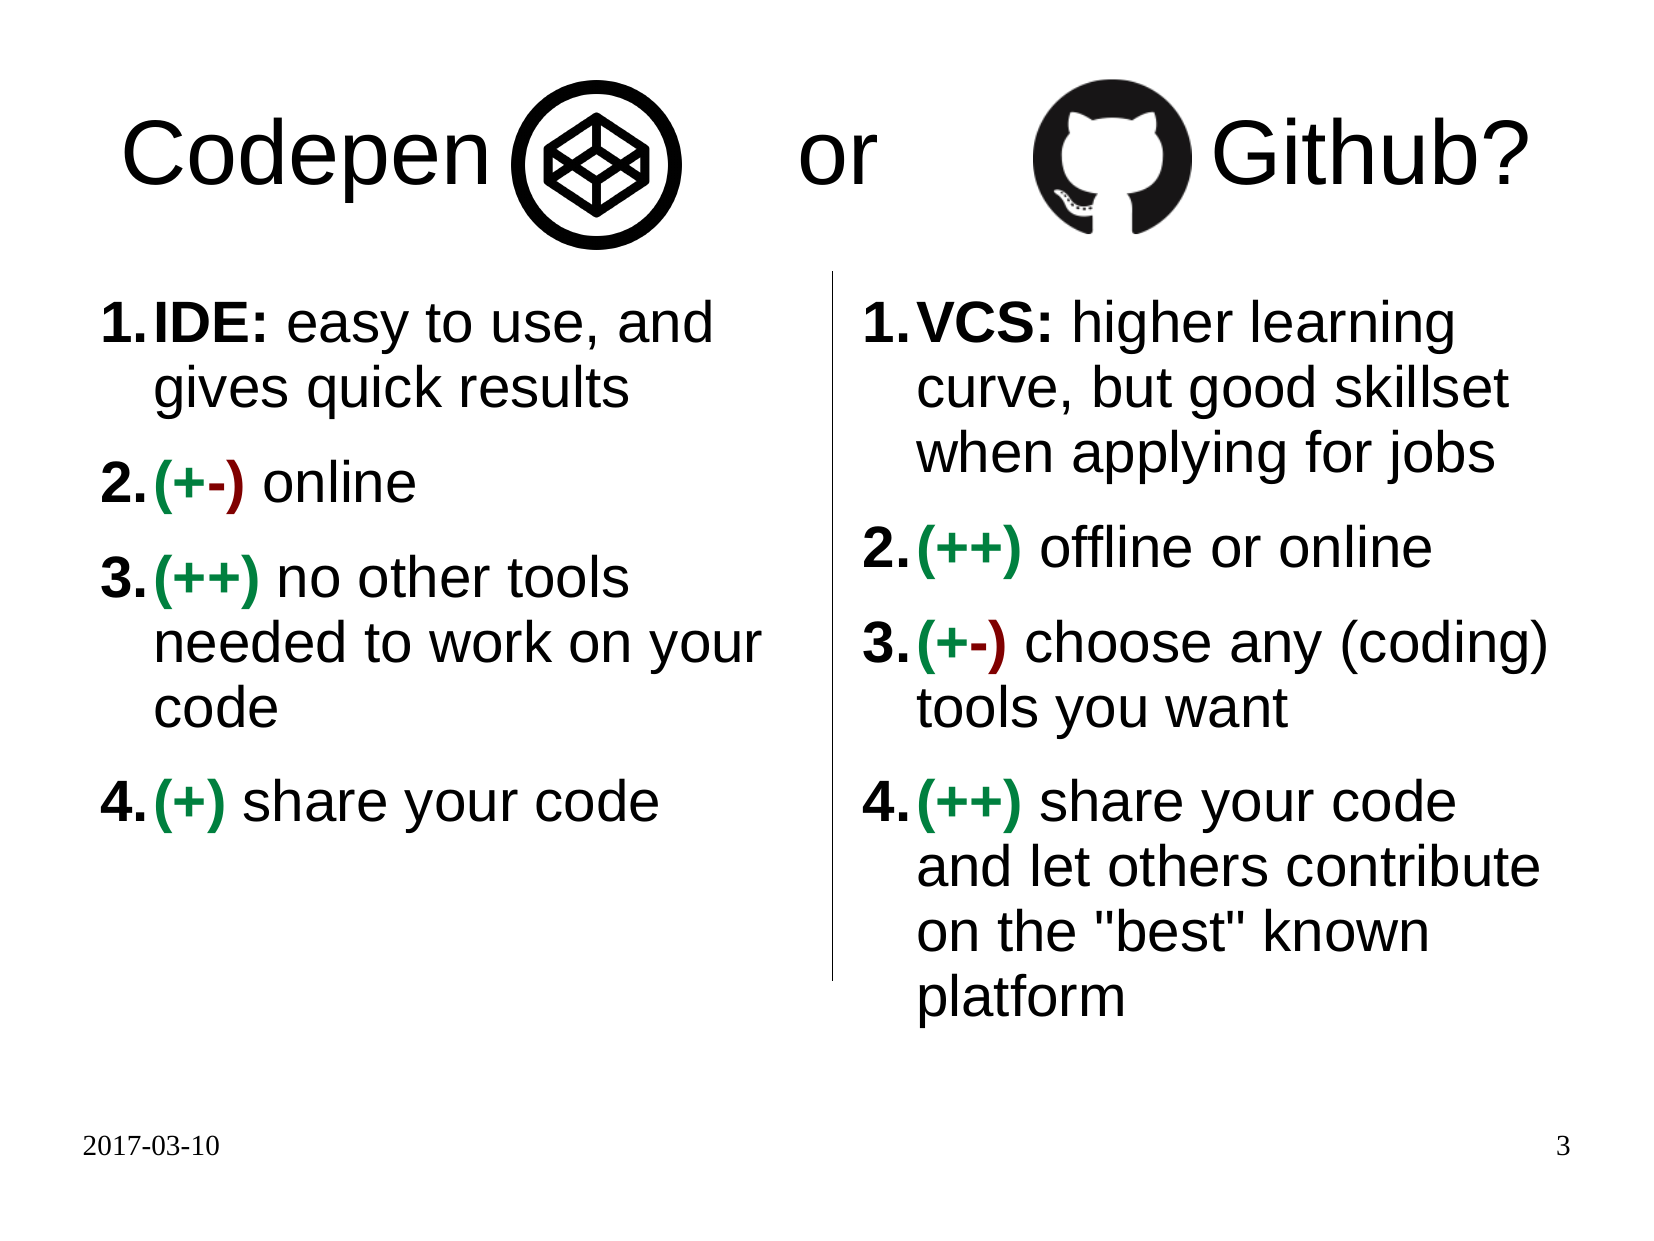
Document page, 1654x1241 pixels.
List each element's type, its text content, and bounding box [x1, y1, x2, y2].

picture [507, 76, 686, 254]
picture [1033, 78, 1192, 237]
list IDE: easy to use, and gives quick results (+-) online (++) no other tools needed to work on your code (+) share your code [82, 290, 809, 834]
title Codepen or Github? [82, 49, 1571, 257]
list VCS: higher learning curve, but good skillset when applying for jobs (++) offline or online (+-) choose any (coding) tools you want (++) share your code and let others contribute on the "best" known platform [845, 290, 1572, 1030]
